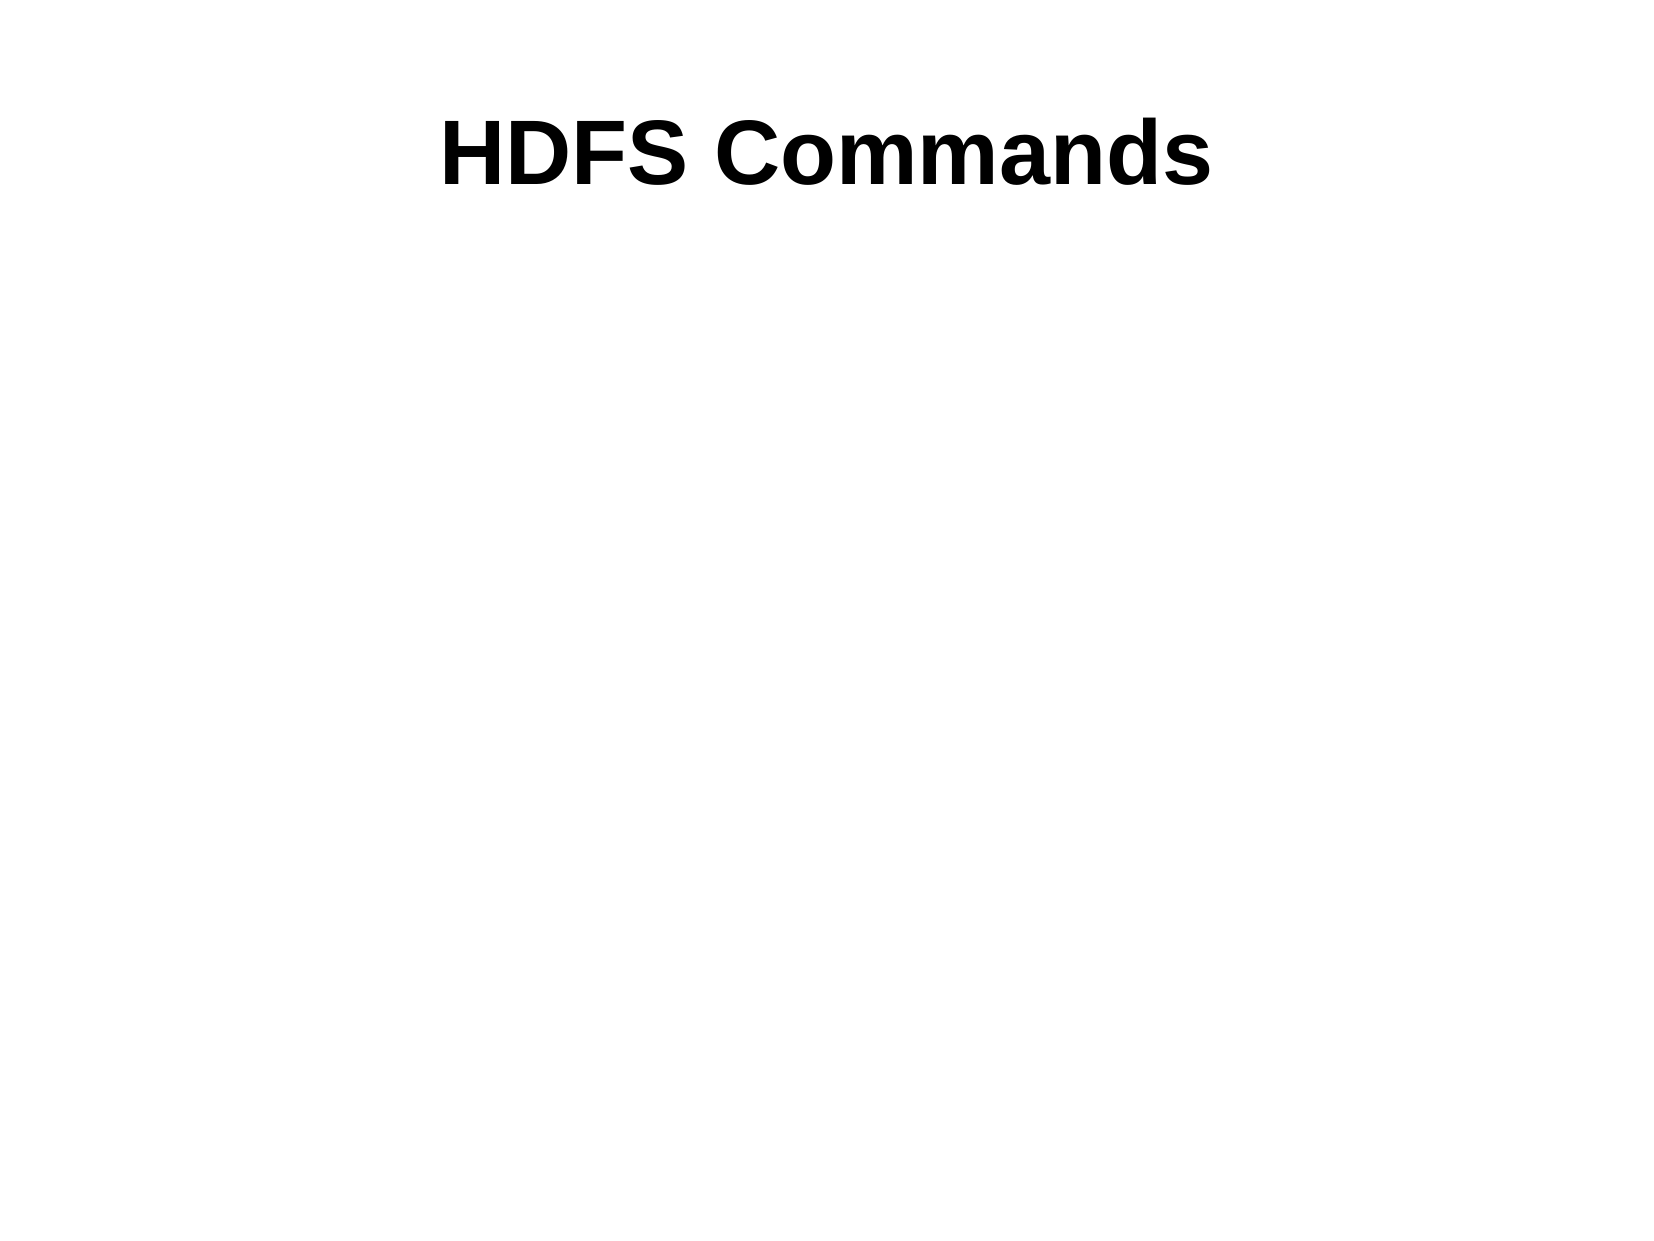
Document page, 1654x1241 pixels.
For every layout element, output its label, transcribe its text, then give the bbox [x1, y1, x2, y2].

title HDFS Commands [82, 49, 1571, 257]
